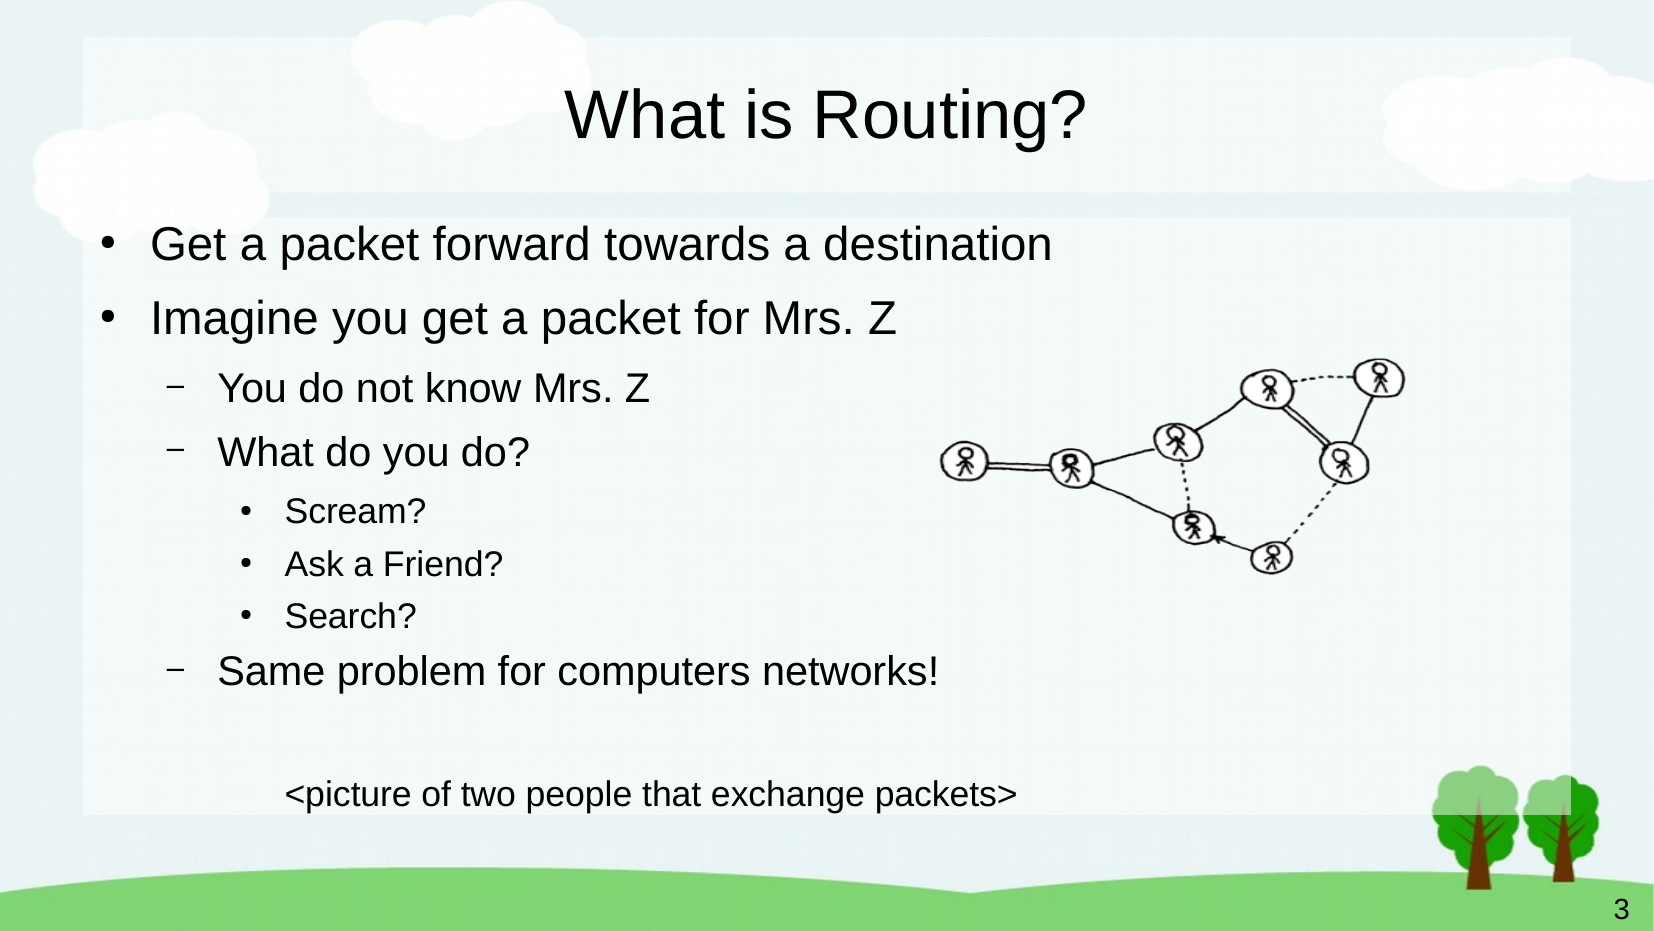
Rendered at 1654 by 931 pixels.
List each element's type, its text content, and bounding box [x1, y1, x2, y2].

picture [0, 0, 1654, 931]
title What is Routing? [82, 37, 1571, 193]
list Get a packet forward towards a destination Imagine you get a packet for Mrs. Z You do not know Mrs. Z What do you do? Scream? Ask a Friend? Search? Same problem for computers networks! <picture of two people that exchange packets> [82, 217, 1571, 815]
